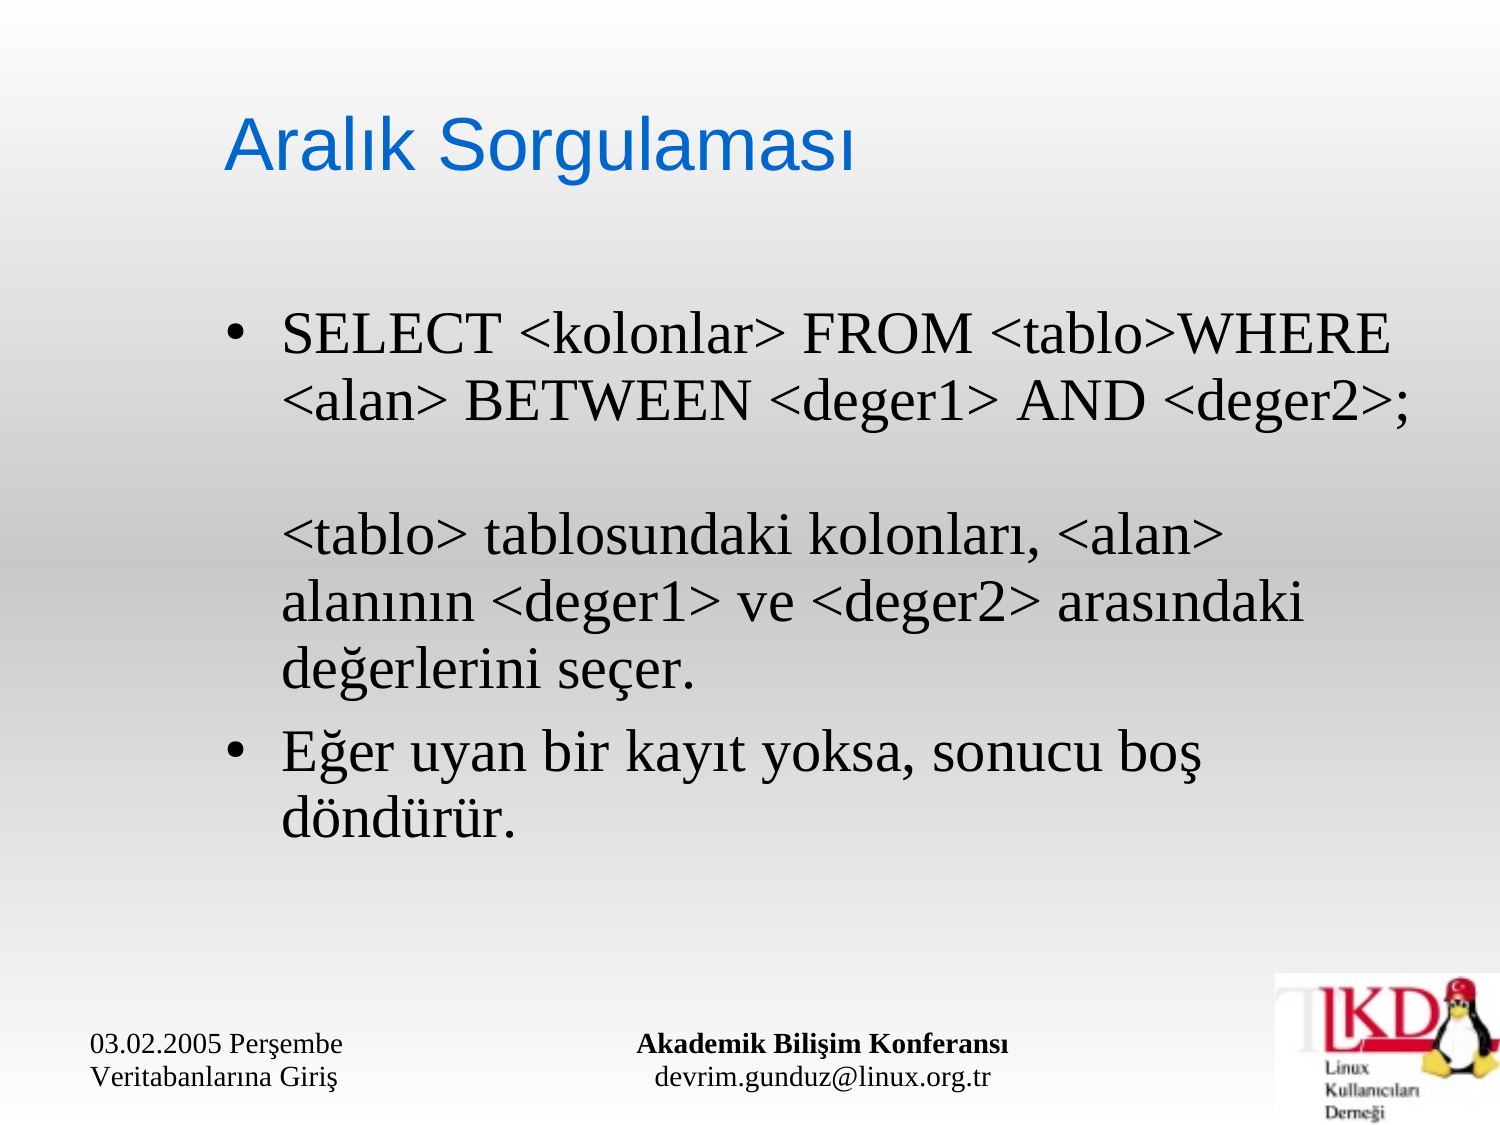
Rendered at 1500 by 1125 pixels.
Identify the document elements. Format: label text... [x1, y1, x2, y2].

picture [1275, 973, 1500, 1125]
title Aralık Sorgulaması [224, 49, 1425, 238]
list SELECT <kolonlar> FROM <tablo>WHERE <alan> BETWEEN <deger1> AND <deger2>; <tablo> tablosundaki kolonları, <alan> alanının <deger1> ve <deger2> arasındaki değerlerini seçer. Eğer uyan bir kayıt yoksa, sonucu boş döndürür. [224, 299, 1425, 975]
